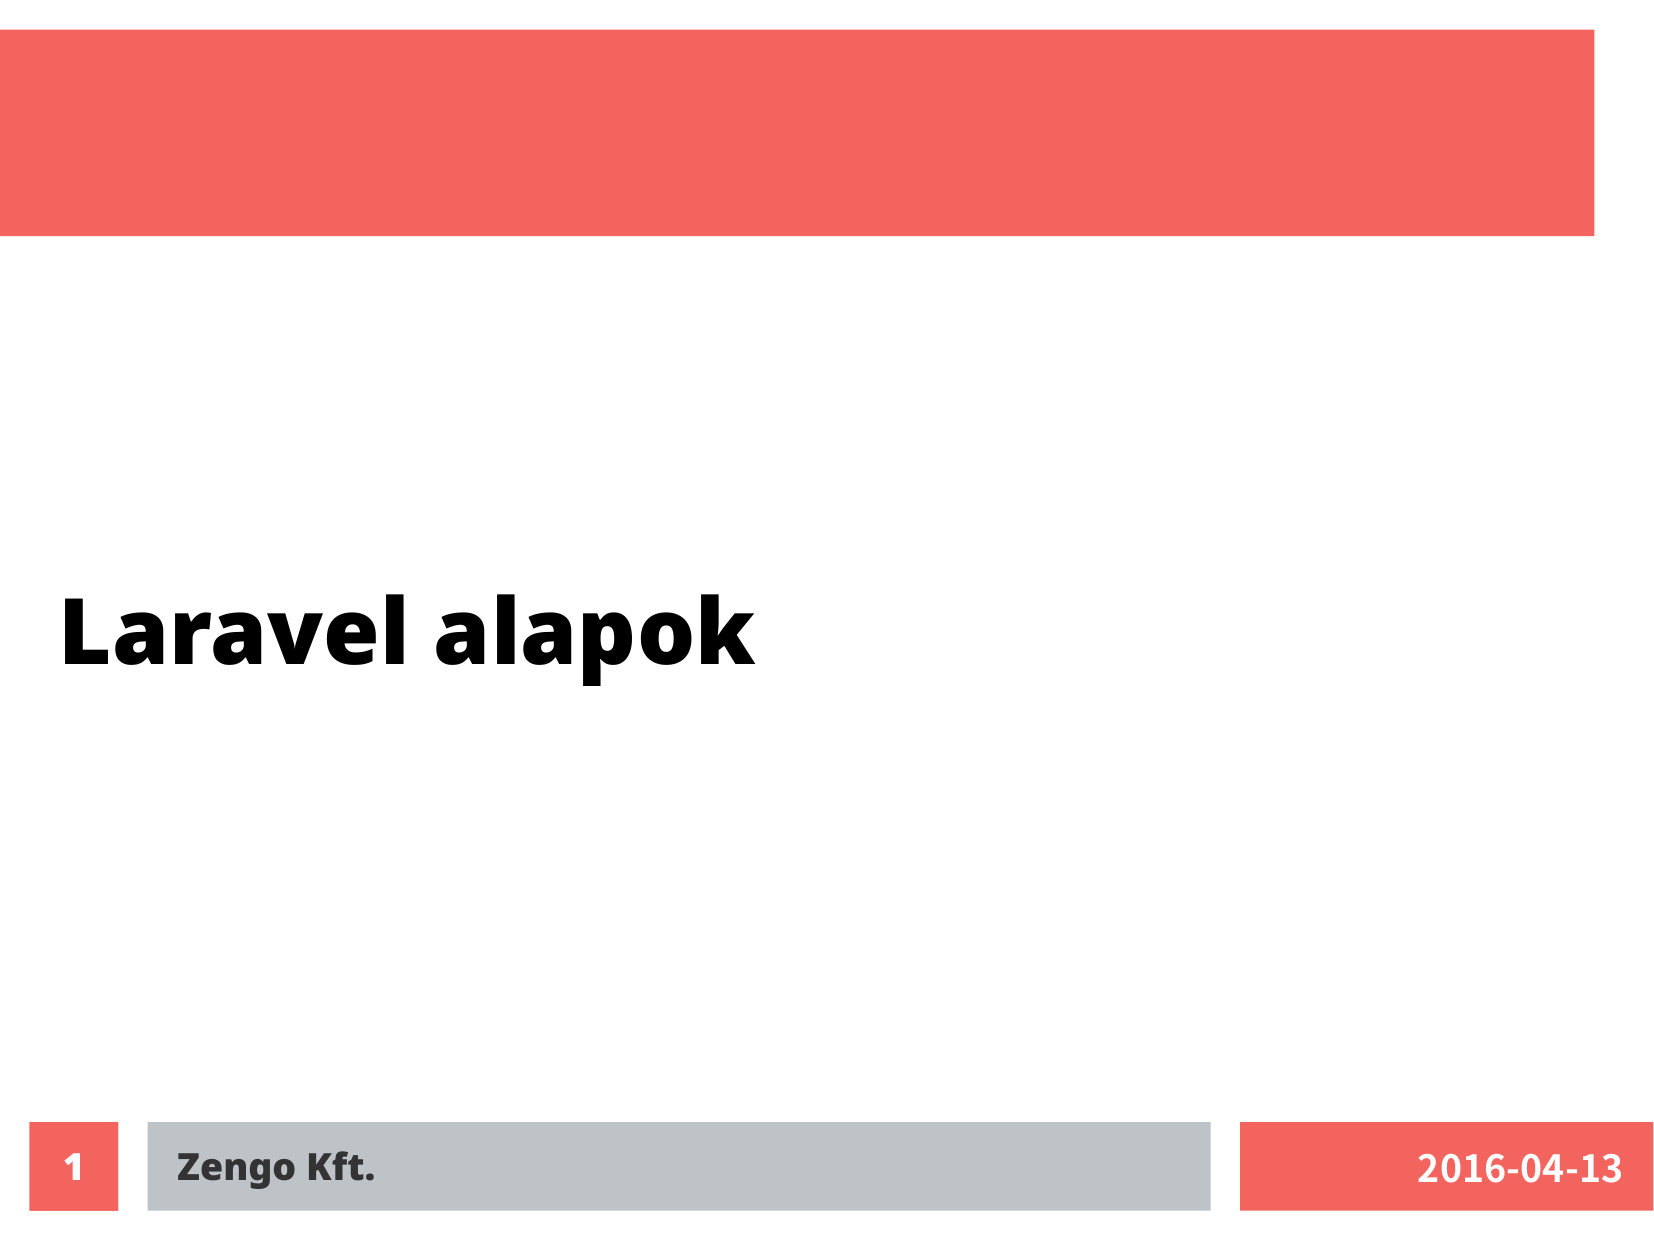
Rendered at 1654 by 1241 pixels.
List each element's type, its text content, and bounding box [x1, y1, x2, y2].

title Laravel alapok [59, 555, 1583, 703]
